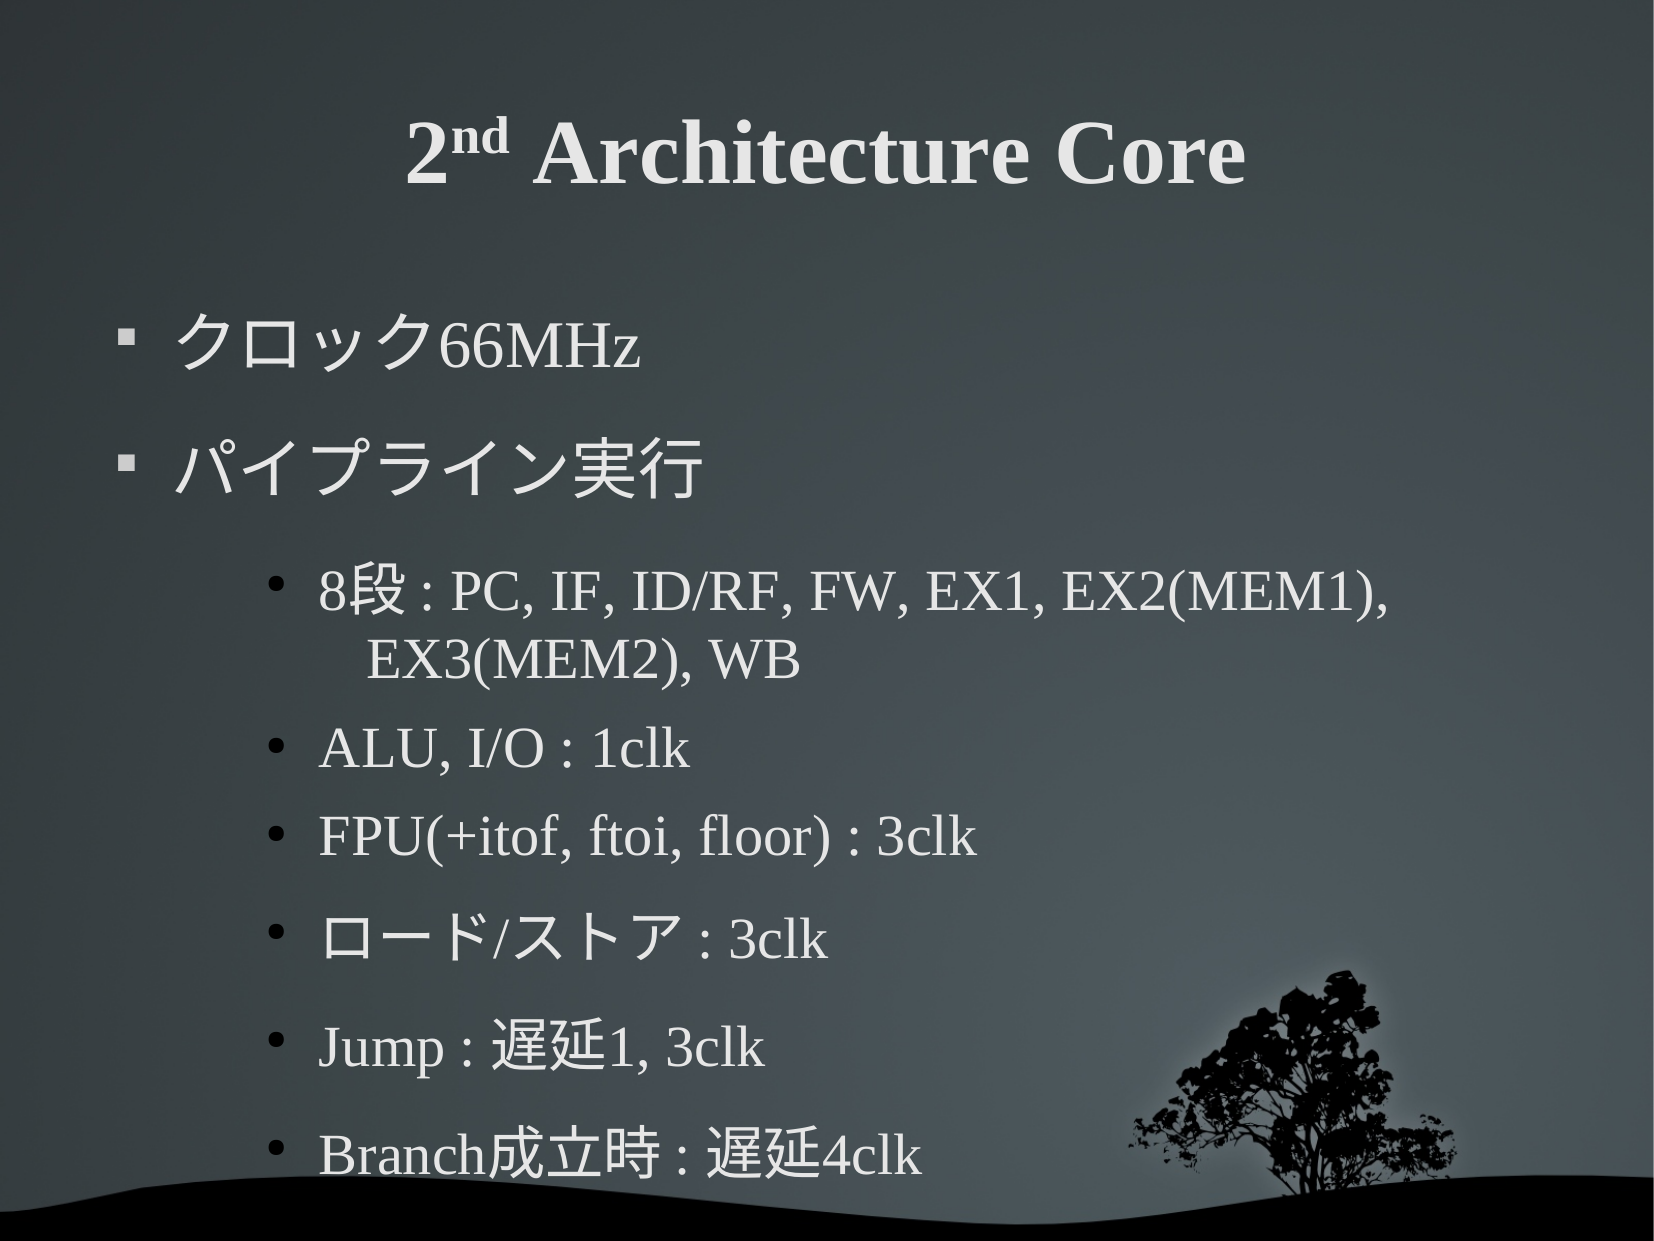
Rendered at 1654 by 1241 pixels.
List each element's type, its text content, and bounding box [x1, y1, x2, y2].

title 2nd Architecture Core [82, 49, 1571, 257]
picture [0, 0, 1654, 1241]
list クロック66MHz パイプライン実行 8段 : PC, IF, ID/RF, FW, EX1, EX2(MEM1), EX3(MEM2), WB ALU, I/O : 1clk FPU(+itof, ftoi, floor) : 3clk ロード/ストア : 3clk Jump : 遅延1, 3clk Branch成立時 : 遅延4clk [82, 290, 1571, 1164]
